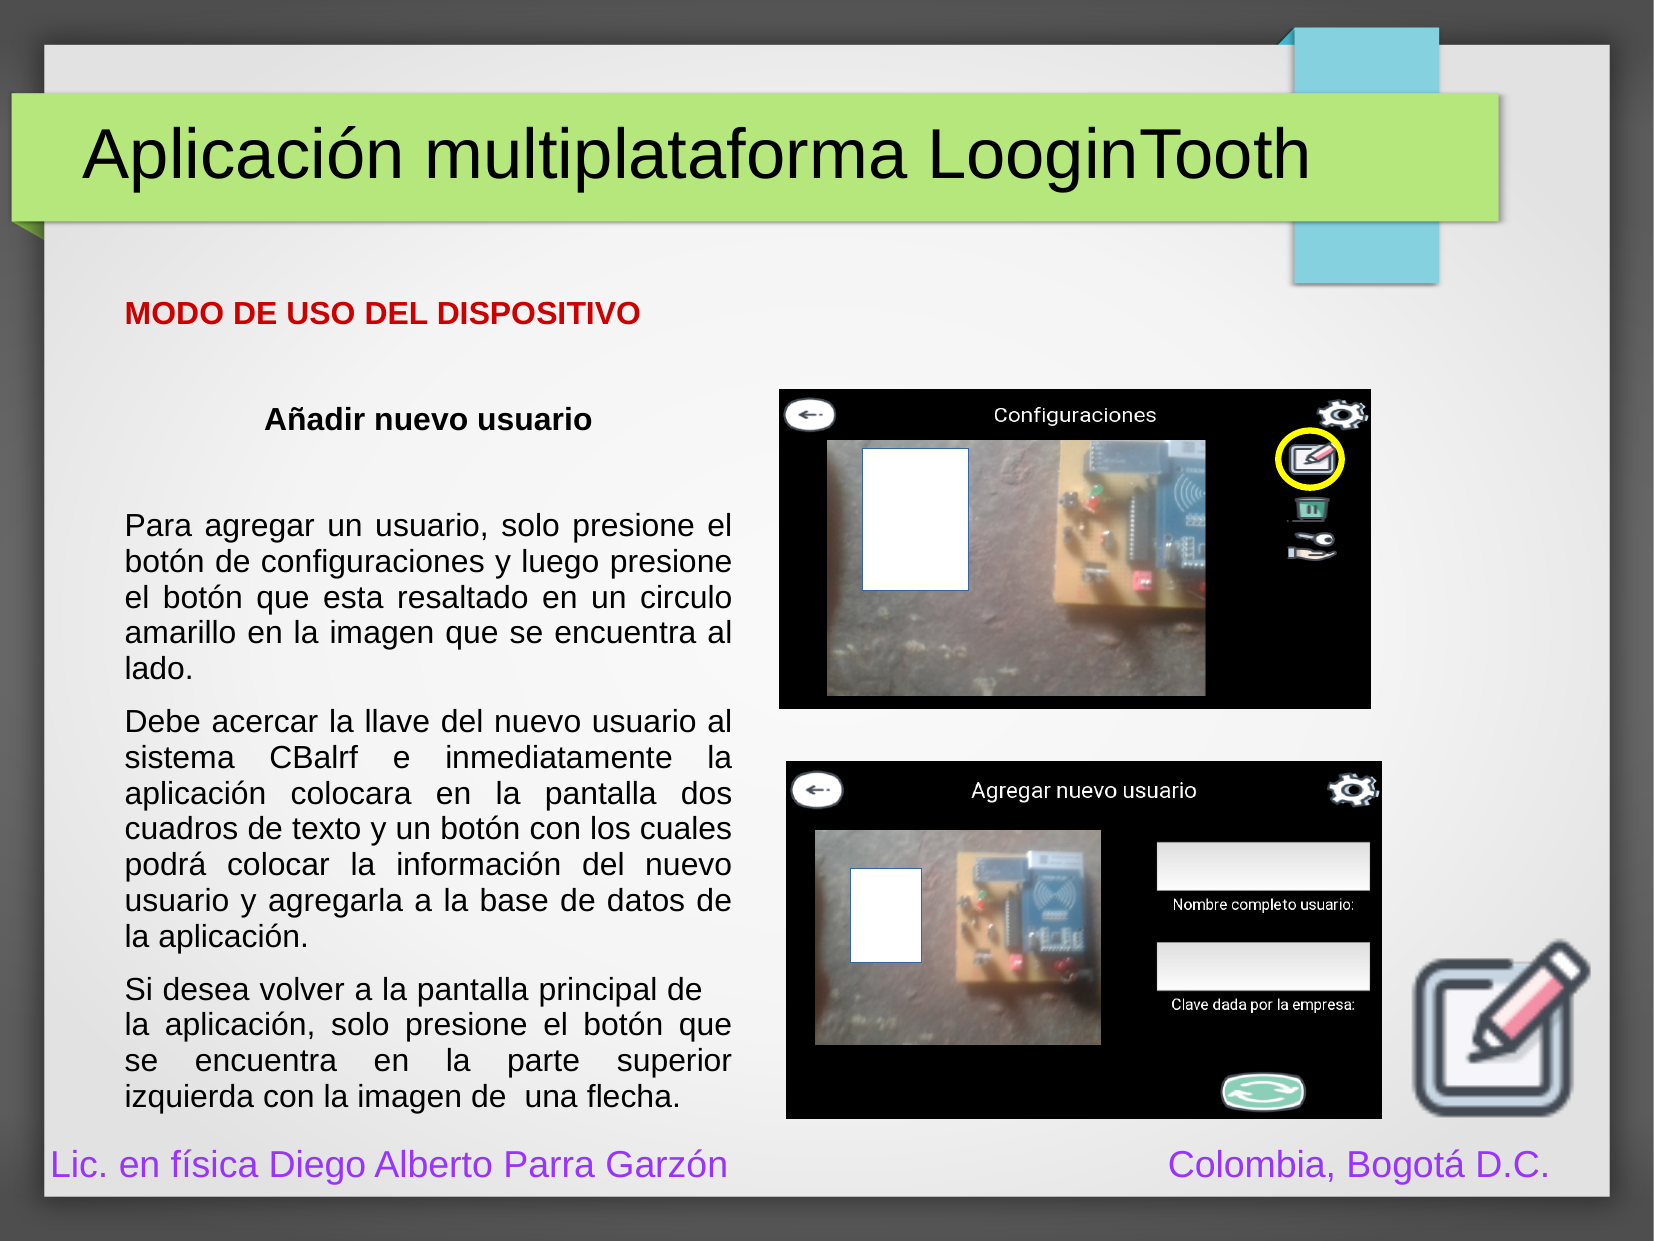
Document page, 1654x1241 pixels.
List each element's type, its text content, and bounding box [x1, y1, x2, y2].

picture [0, 0, 1654, 1241]
text_box [862, 448, 969, 591]
text_box Lic. en física Diego Alberto Parra Garzón Colombia, Bogotá D.C. [35, 1136, 1607, 1194]
list MODO DE USO DEL DISPOSITIVO Añadir nuevo usuario Para agregar un usuario, solo presione el botón de configuraciones y luego presione el botón que esta resaltado en un circulo amarillo en la imagen que se encuentra al lado. Debe acercar la llave del nuevo usuario al sistema CBalrf e inmediatamente la aplicación colocara en la pantalla dos cuadros de texto y un botón con los cuales podrá colocar la información del nuevo usuario y agregarla a la base de datos de la aplicación. Si desea volver a la pantalla principal de la aplicación, solo presione el botón que se encuentra en la parte superior izquierda con la imagen de una flecha. [82, 295, 733, 1123]
title Aplicación multiplataforma LooginTooth [82, 74, 1394, 233]
text_box [850, 868, 922, 963]
